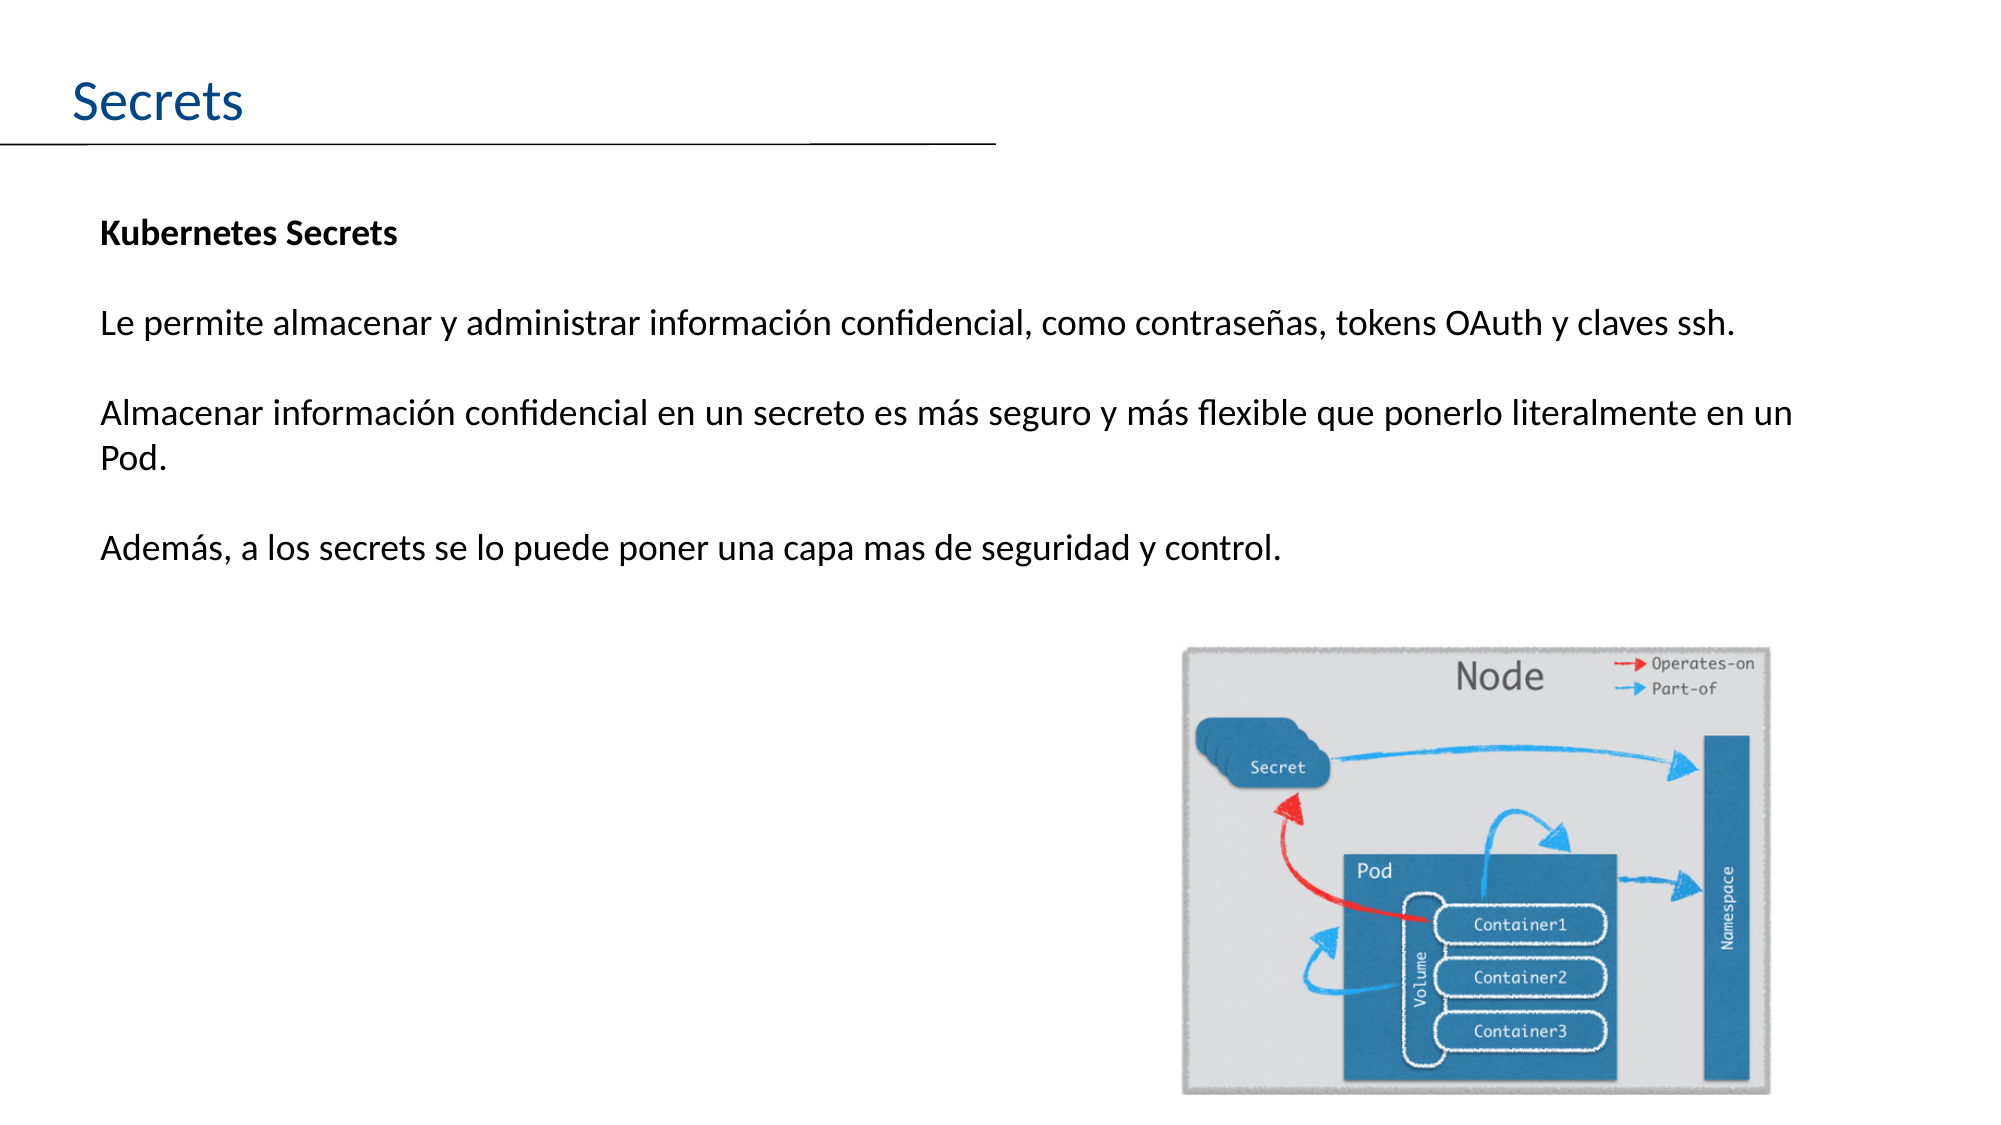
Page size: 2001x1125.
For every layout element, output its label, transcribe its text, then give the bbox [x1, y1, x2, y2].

picture [1169, 637, 1781, 1108]
text_box Secrets [57, 54, 1509, 141]
text_box Kubernetes Secrets Le permite almacenar y administrar información confidencial, como contraseñas, tokens OAuth y claves ssh. Almacenar información confidencial en un secreto es más seguro y más flexible que ponerlo literalmente en un Pod. Además, a los secrets se lo puede poner una capa mas de seguridad y control. [86, 200, 1821, 620]
